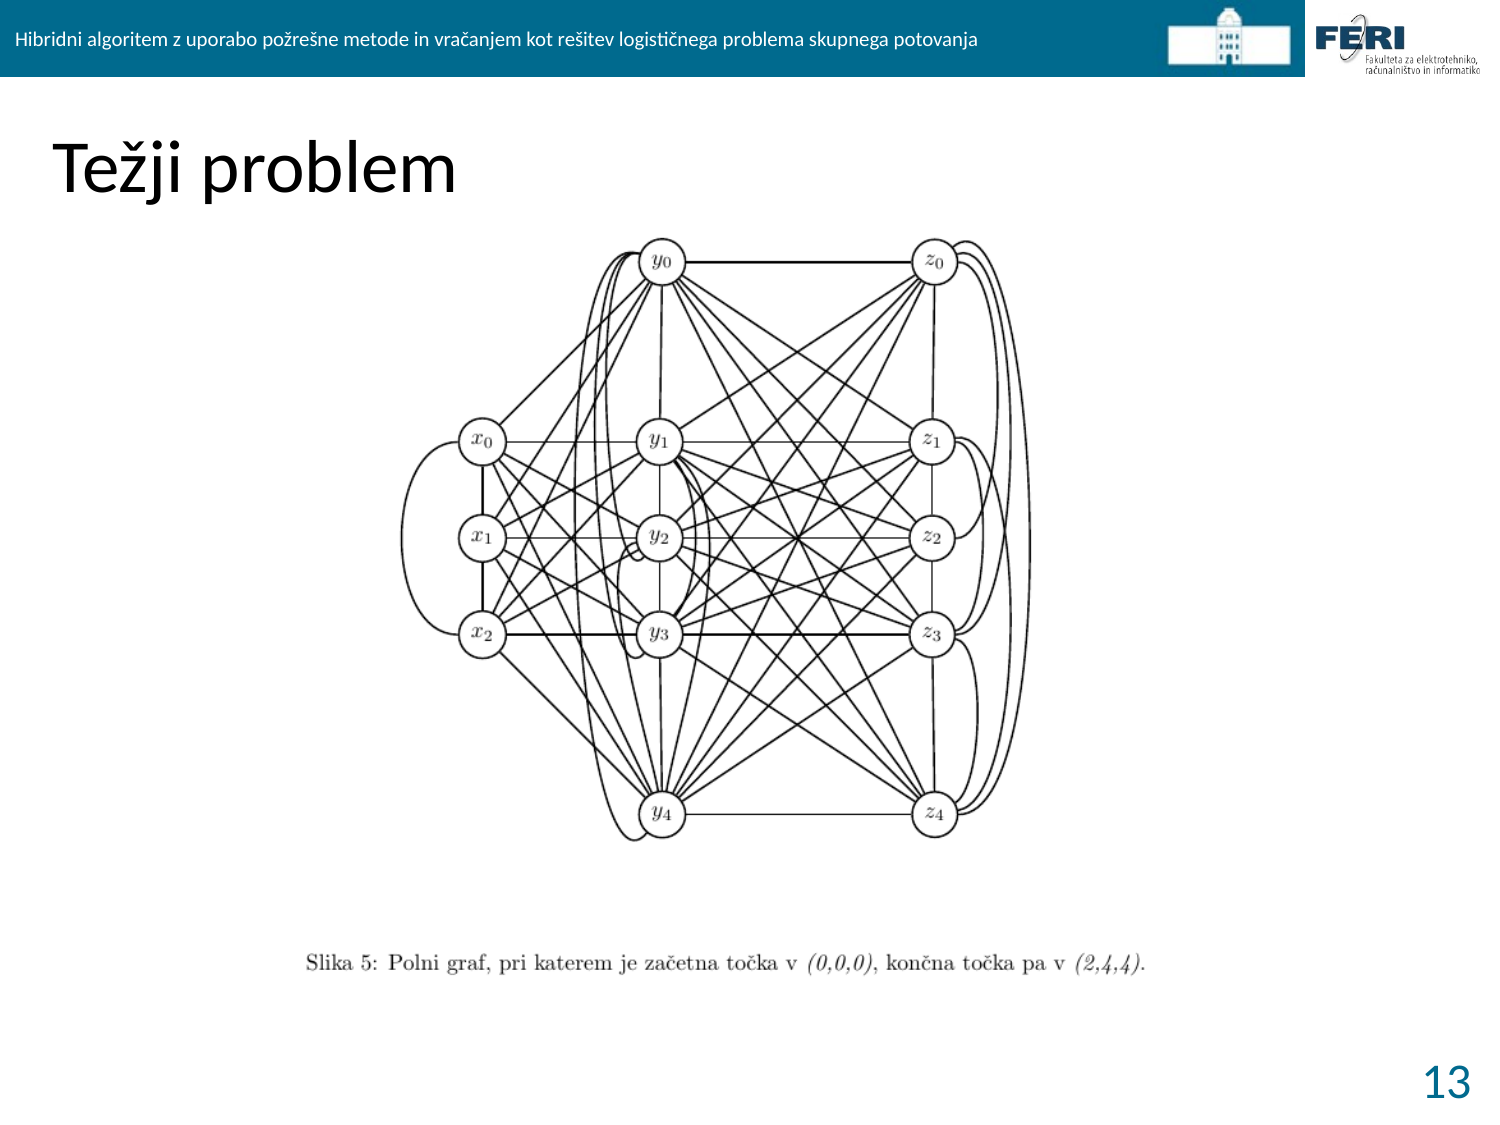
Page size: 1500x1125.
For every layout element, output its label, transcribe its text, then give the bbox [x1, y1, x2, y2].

title Težji problem [37, 76, 1463, 249]
footer Hibridni algoritem z uporabo požrešne metode in vračanjem kot rešitev logističnega problema skupnega potovanja [0, 0, 1117, 77]
picture [1316, 13, 1480, 74]
picture [300, 224, 1159, 993]
picture [1167, 7, 1292, 66]
slide_number <number> [1339, 1046, 1487, 1112]
